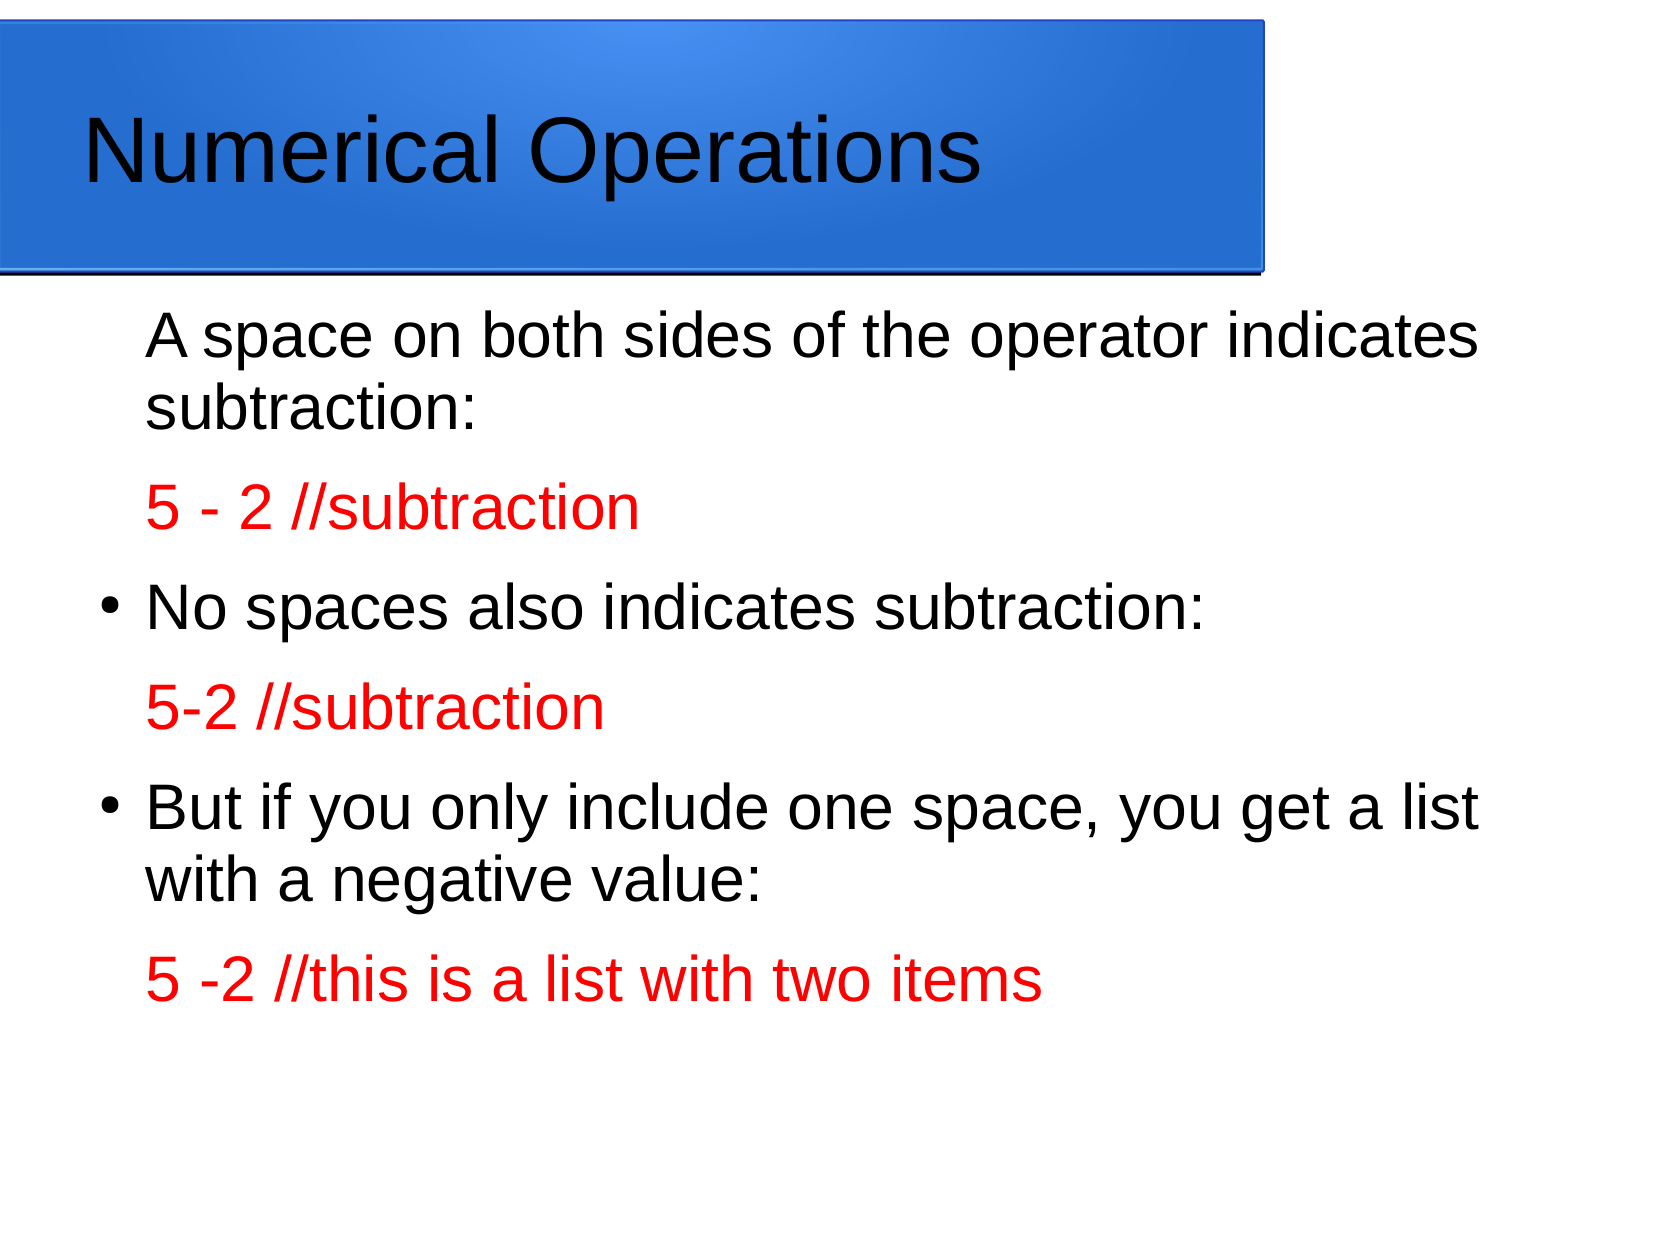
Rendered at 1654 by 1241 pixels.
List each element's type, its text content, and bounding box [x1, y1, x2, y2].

list A space on both sides of the operator indicates subtraction: 5 - 2 //subtraction No spaces also indicates subtraction: 5-2 //subtraction But if you only include one space, you get a list with a negative value: 5 -2 //this is a list with two items [82, 299, 1571, 1019]
title Numerical Operations [82, 47, 1235, 252]
